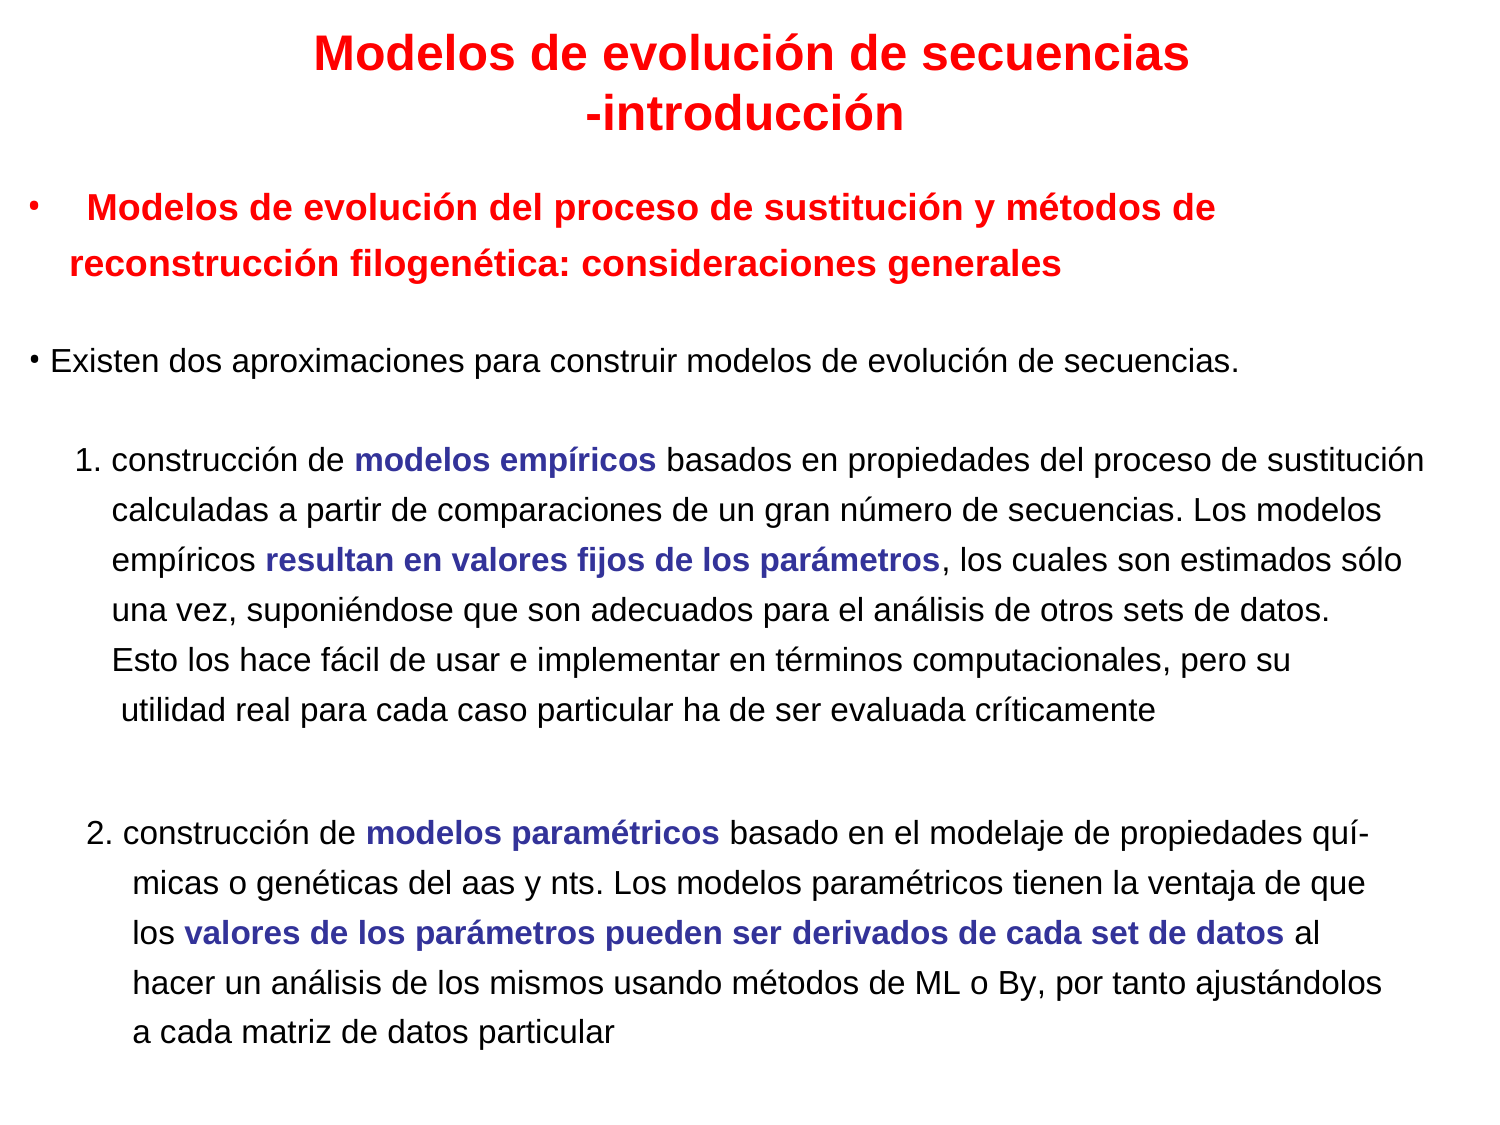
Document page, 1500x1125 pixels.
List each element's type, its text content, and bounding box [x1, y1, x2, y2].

text_box Modelos de evolución de secuencias -introducción [298, 13, 1206, 149]
text_box 2. construcción de modelos paramétricos basado en el modelaje de propiedades quí- micas o genéticas del aas y nts. Los modelos paramétricos tienen la ventaja de que los valores de los parámetros pueden ser derivados de cada set de datos al hacer un análisis de los mismos usando métodos de ML o By, por tanto ajustándolos a cada matriz de datos particular [62, 793, 1409, 1059]
text_box Modelos de evolución del proceso de sustitución y métodos de reconstrucción filogenética: consideraciones generales [12, 163, 1243, 292]
text_box Existen dos aproximaciones para construir modelos de evolución de secuencias. 1. construcción de modelos empíricos basados en propiedades del proceso de sustitución calculadas a partir de comparaciones de un gran número de secuencias. Los modelos empíricos resultan en valores fijos de los parámetros, los cuales son estimados sólo una vez, suponiéndose que son adecuados para el análisis de otros sets de datos. Esto los hace fácil de usar e implementar en términos computacionales, pero su utilidad real para cada caso particular ha de ser evaluada críticamente [13, 321, 1441, 736]
